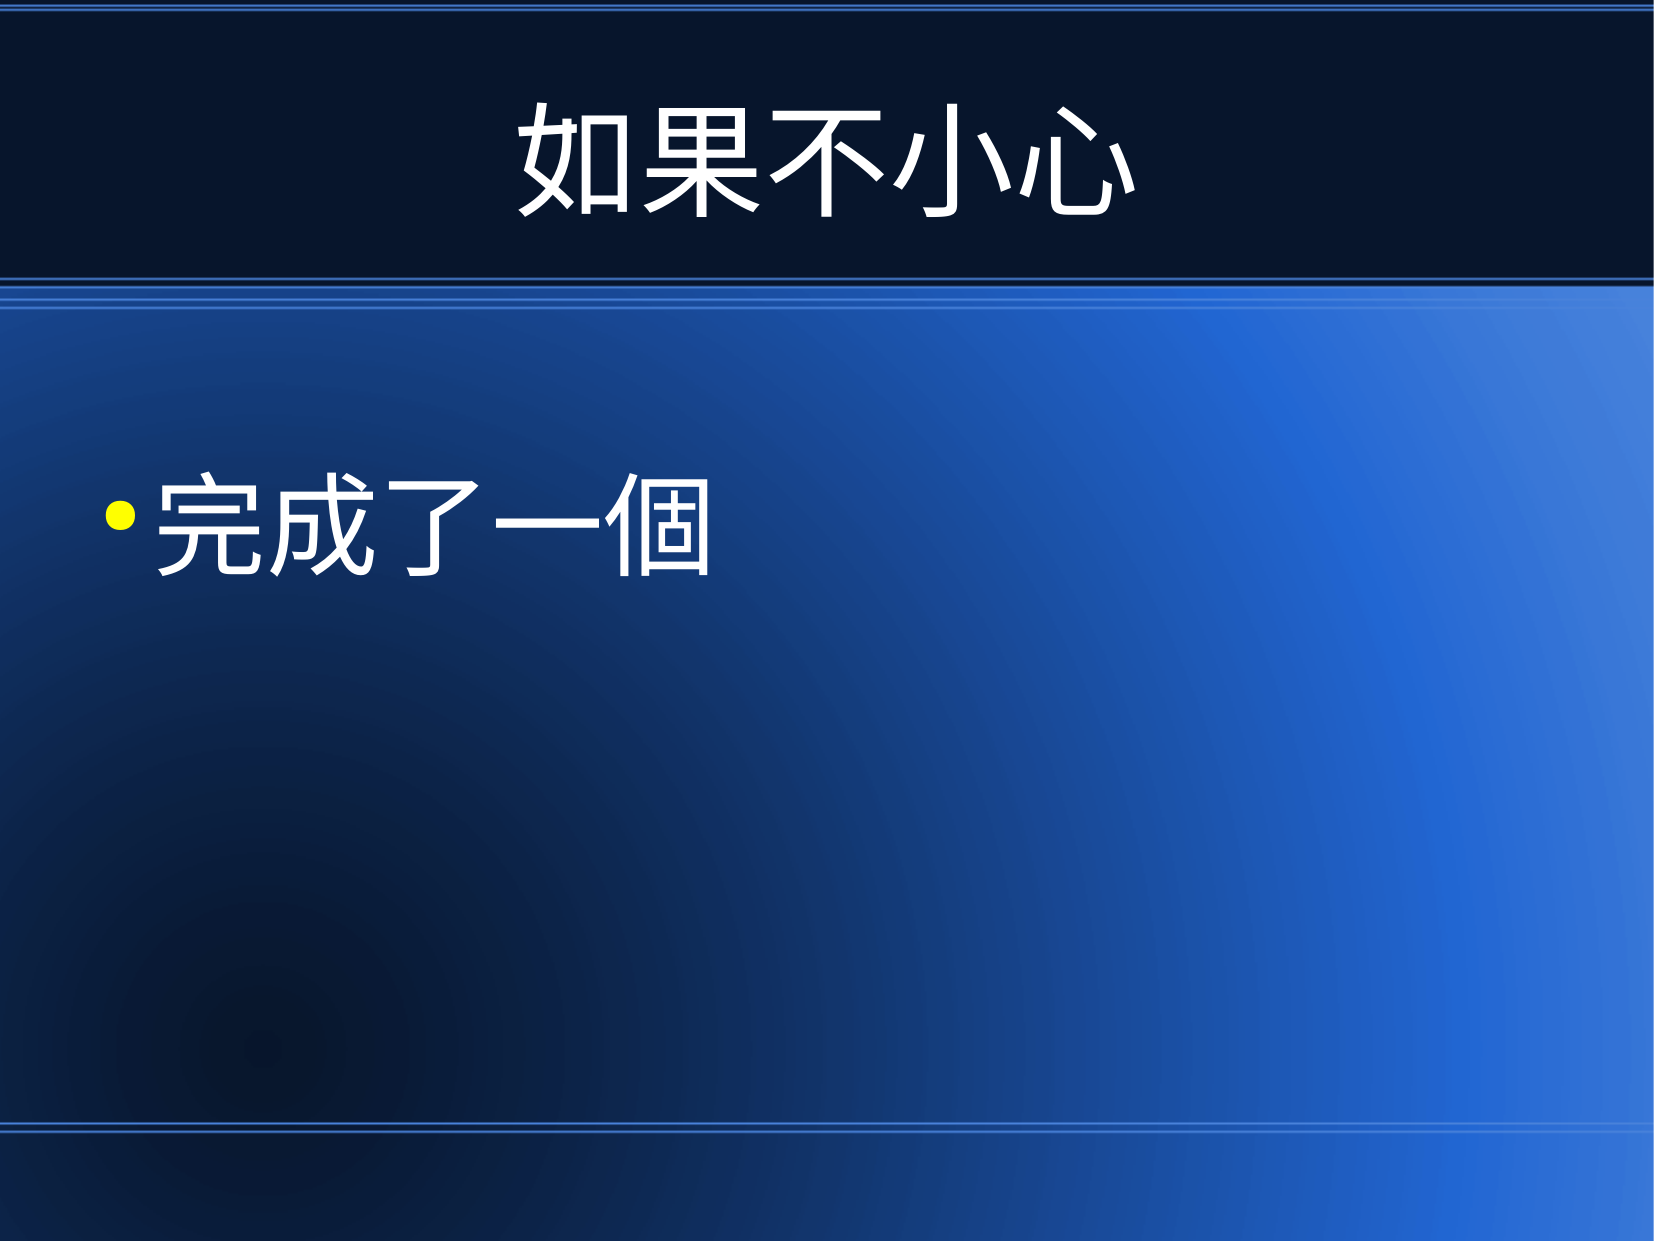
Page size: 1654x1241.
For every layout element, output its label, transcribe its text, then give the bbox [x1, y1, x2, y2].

picture [0, 0, 1654, 1241]
list 完成了一個 [82, 355, 1571, 1241]
title 如果不小心 [82, 49, 1571, 257]
